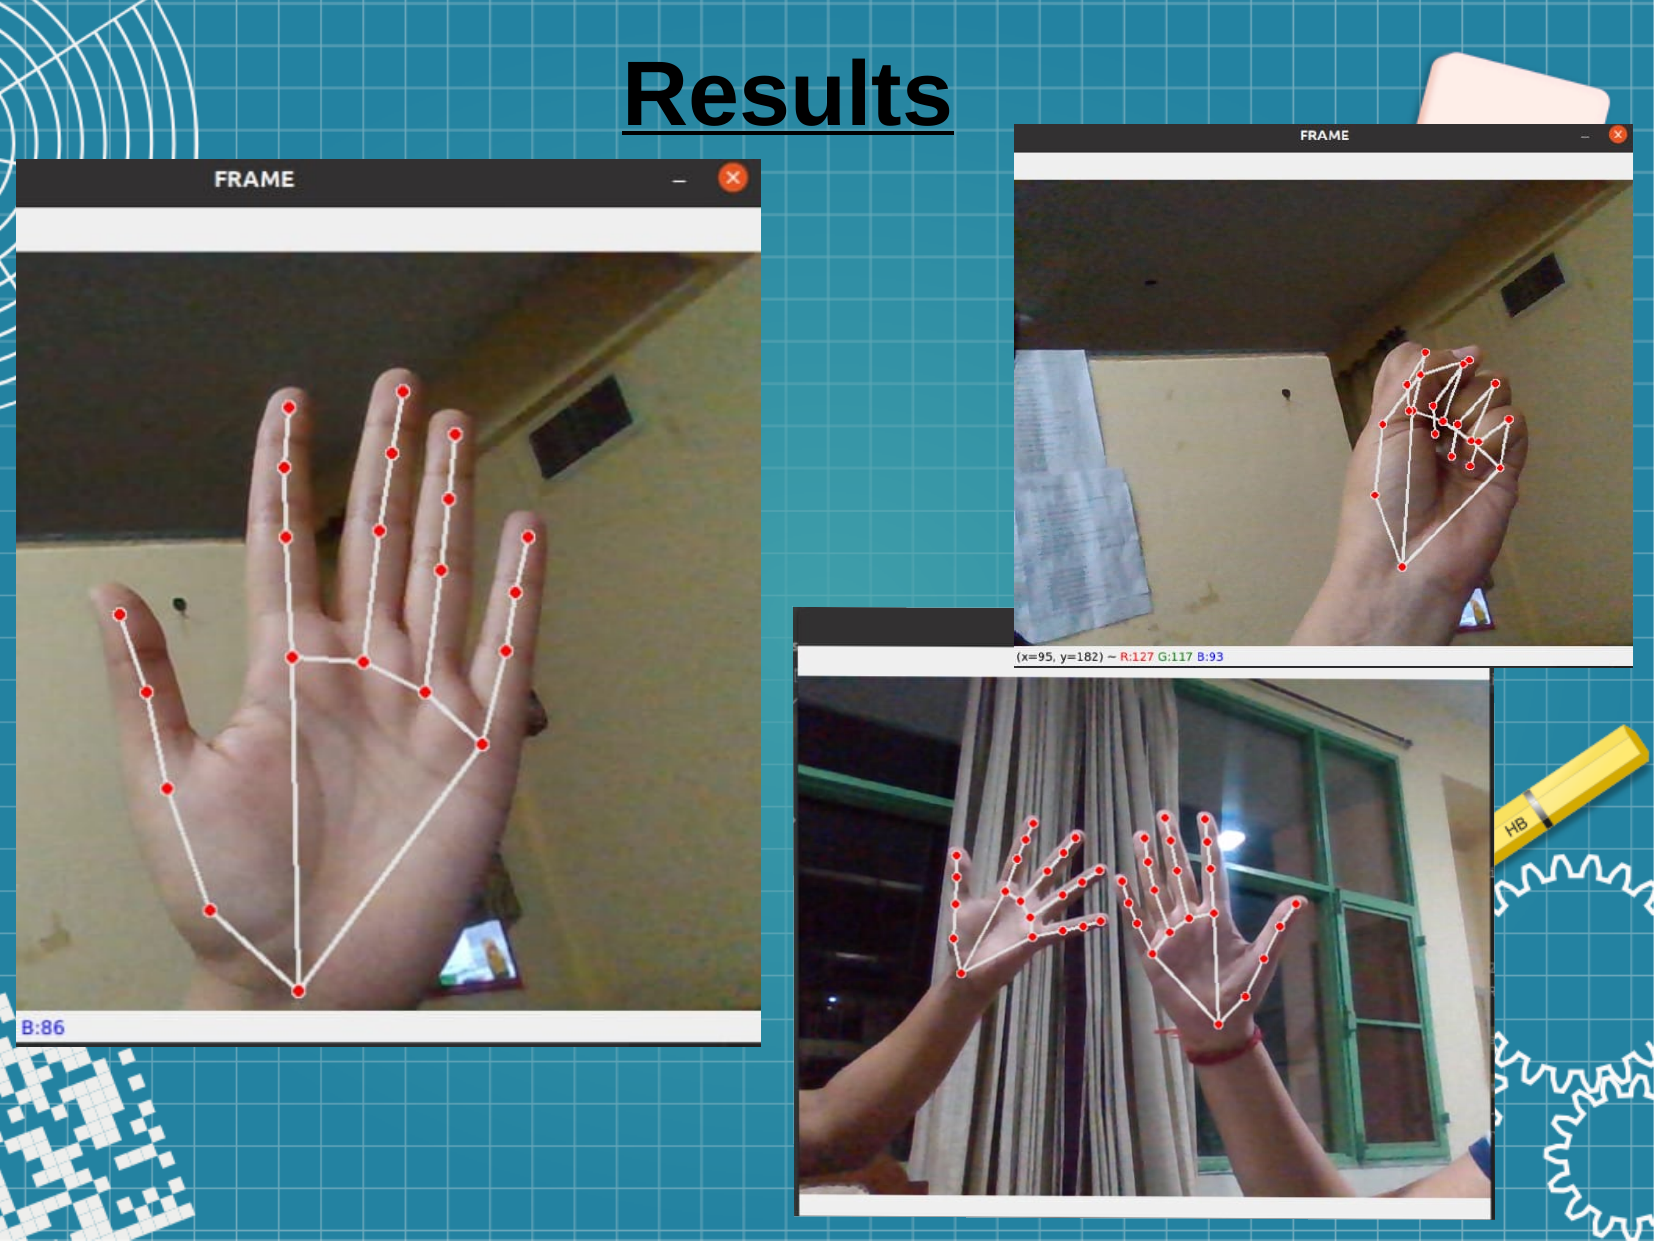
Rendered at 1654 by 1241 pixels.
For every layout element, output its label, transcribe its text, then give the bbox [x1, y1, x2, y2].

picture [0, 0, 1654, 1241]
text_box Results [334, 35, 1242, 153]
